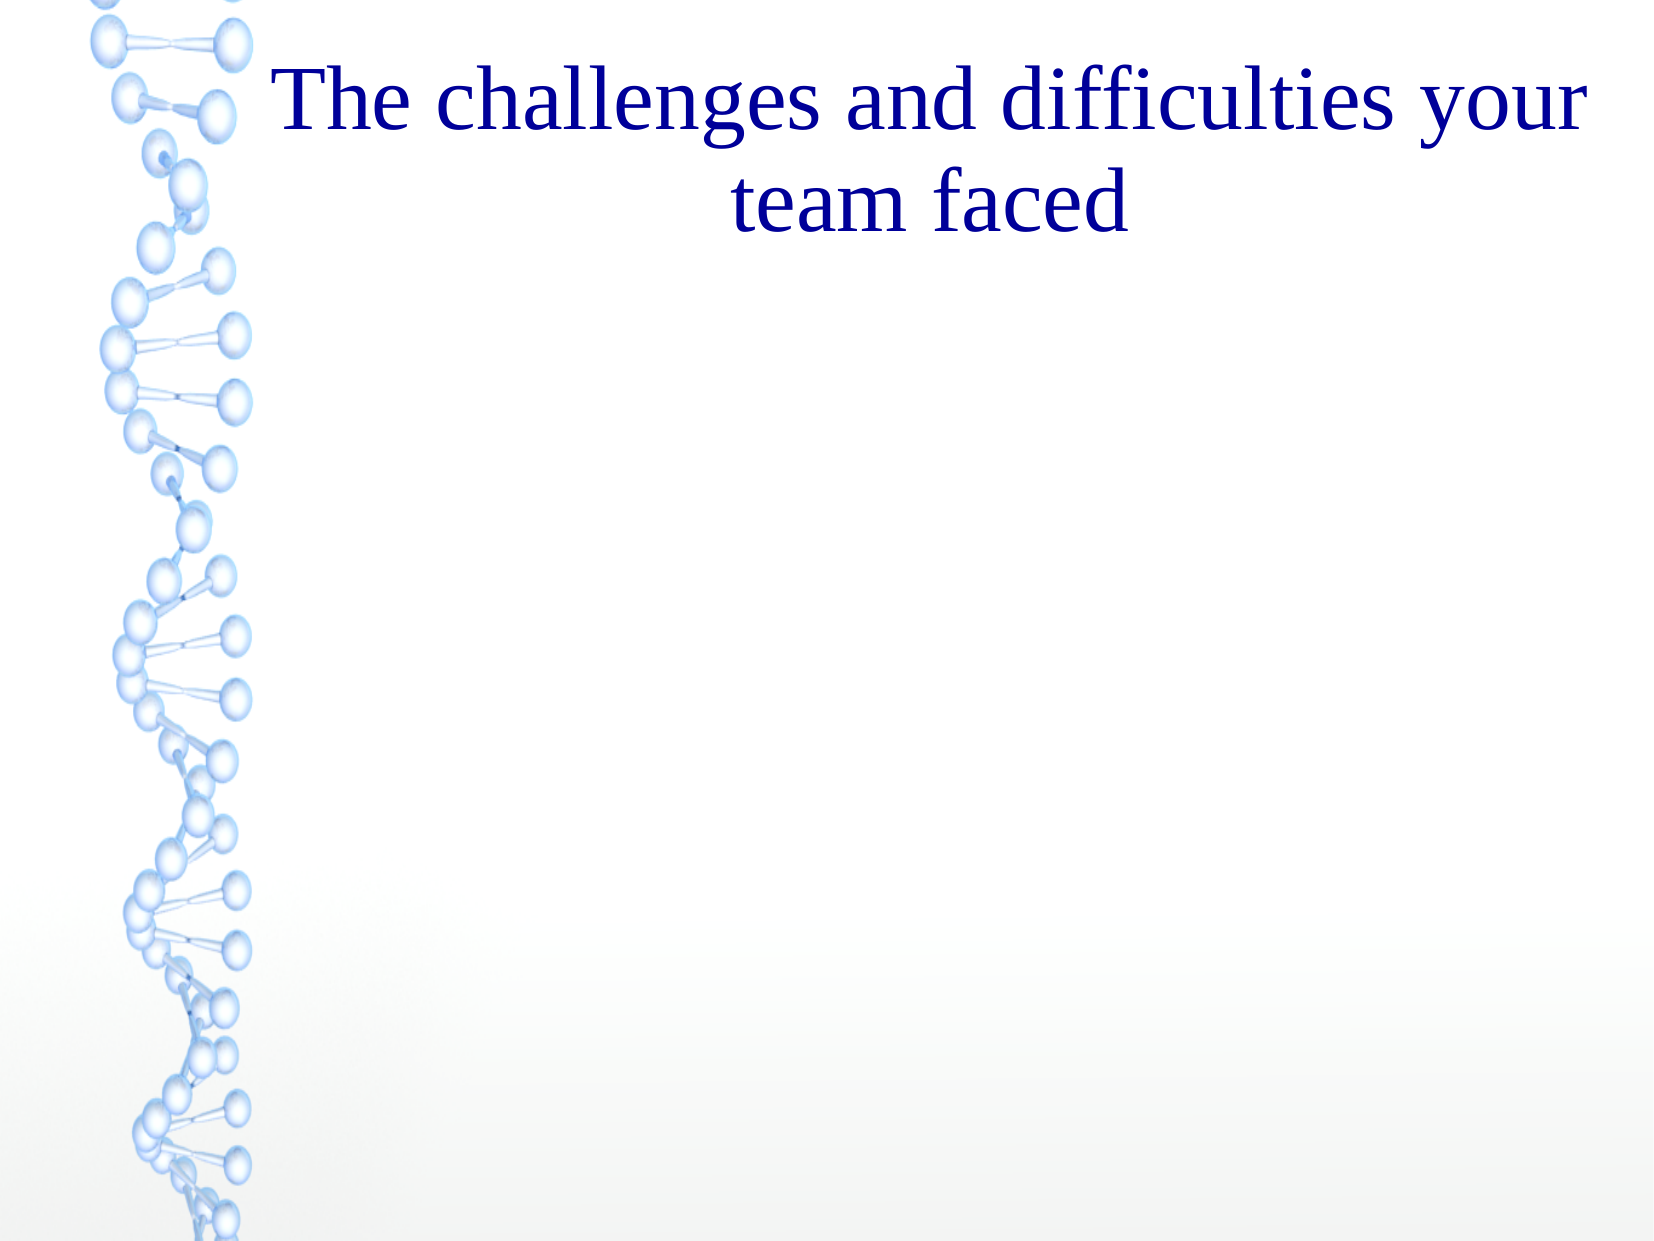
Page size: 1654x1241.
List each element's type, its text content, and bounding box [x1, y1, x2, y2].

picture [0, 0, 1654, 1241]
title The challenges and difficulties your team faced [265, 47, 1595, 252]
